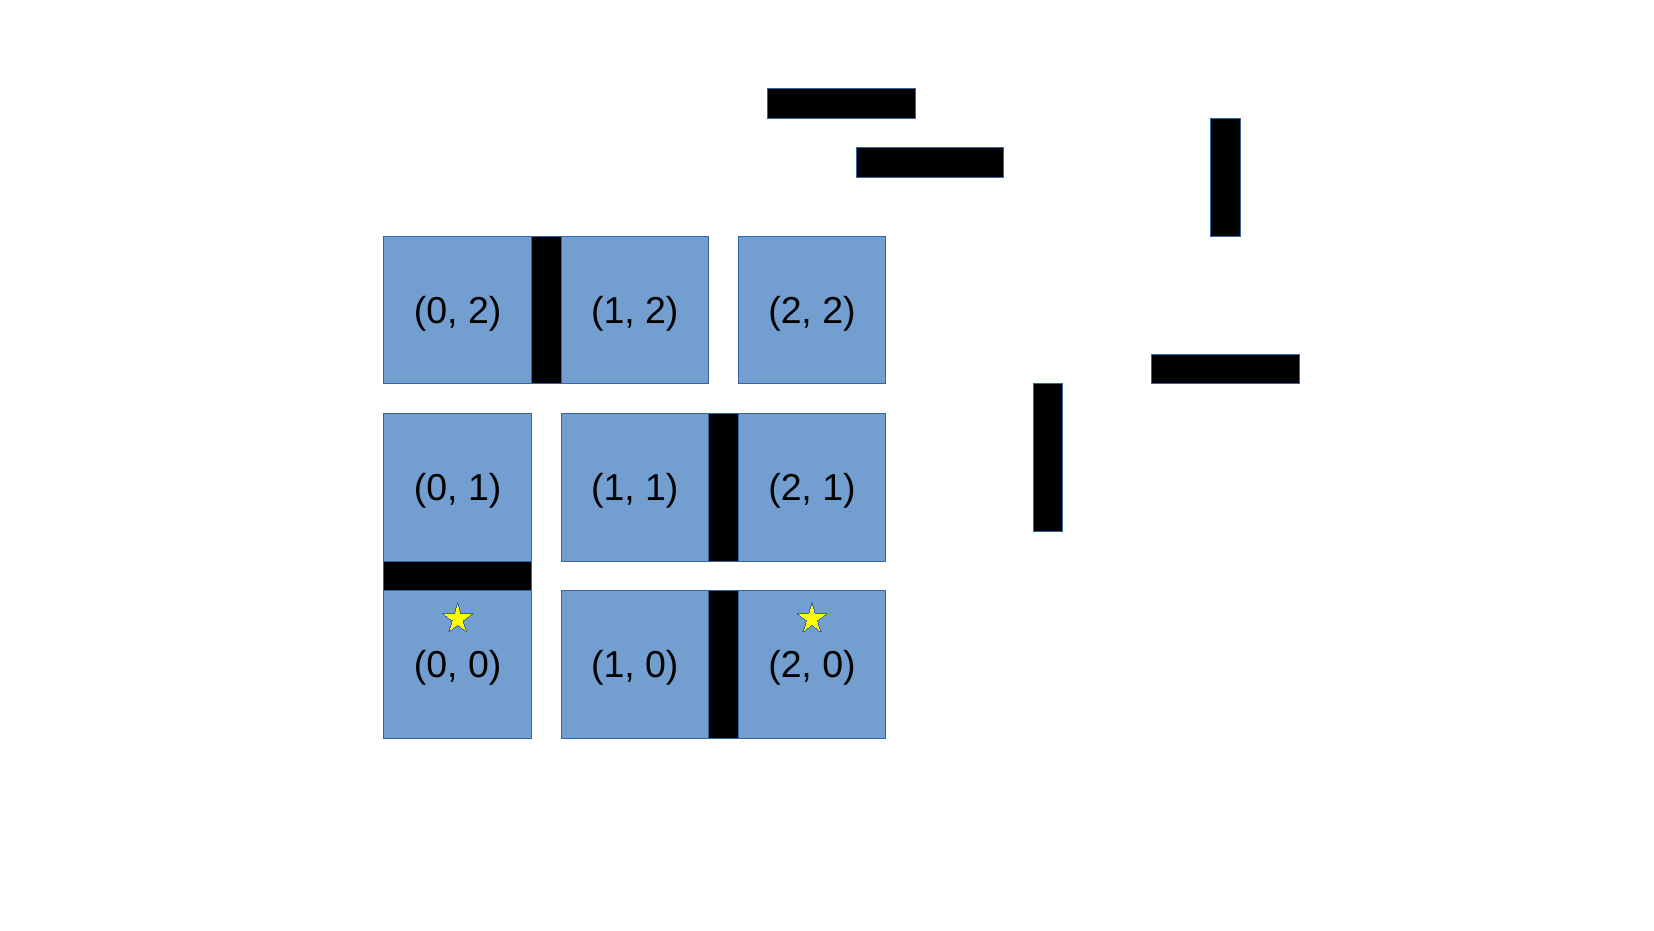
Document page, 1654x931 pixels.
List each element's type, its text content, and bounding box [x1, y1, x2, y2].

text_box [856, 147, 1004, 178]
text_box (2, 0) [739, 590, 886, 739]
text_box [1033, 383, 1063, 532]
text_box [442, 602, 473, 632]
text_box (0, 0) [383, 591, 532, 739]
text_box (0, 1) [383, 413, 532, 561]
text_box [708, 590, 739, 739]
text_box (2, 1) [739, 413, 886, 562]
text_box [1151, 354, 1300, 384]
text_box (1, 2) [562, 236, 709, 384]
text_box (0, 2) [383, 236, 531, 384]
text_box [767, 88, 916, 119]
text_box [797, 602, 827, 632]
text_box [383, 561, 532, 591]
text_box (1, 0) [561, 590, 708, 739]
text_box (1, 1) [561, 413, 708, 562]
text_box [708, 413, 739, 562]
text_box (2, 2) [738, 236, 886, 384]
text_box [531, 236, 562, 384]
text_box [1210, 118, 1241, 237]
